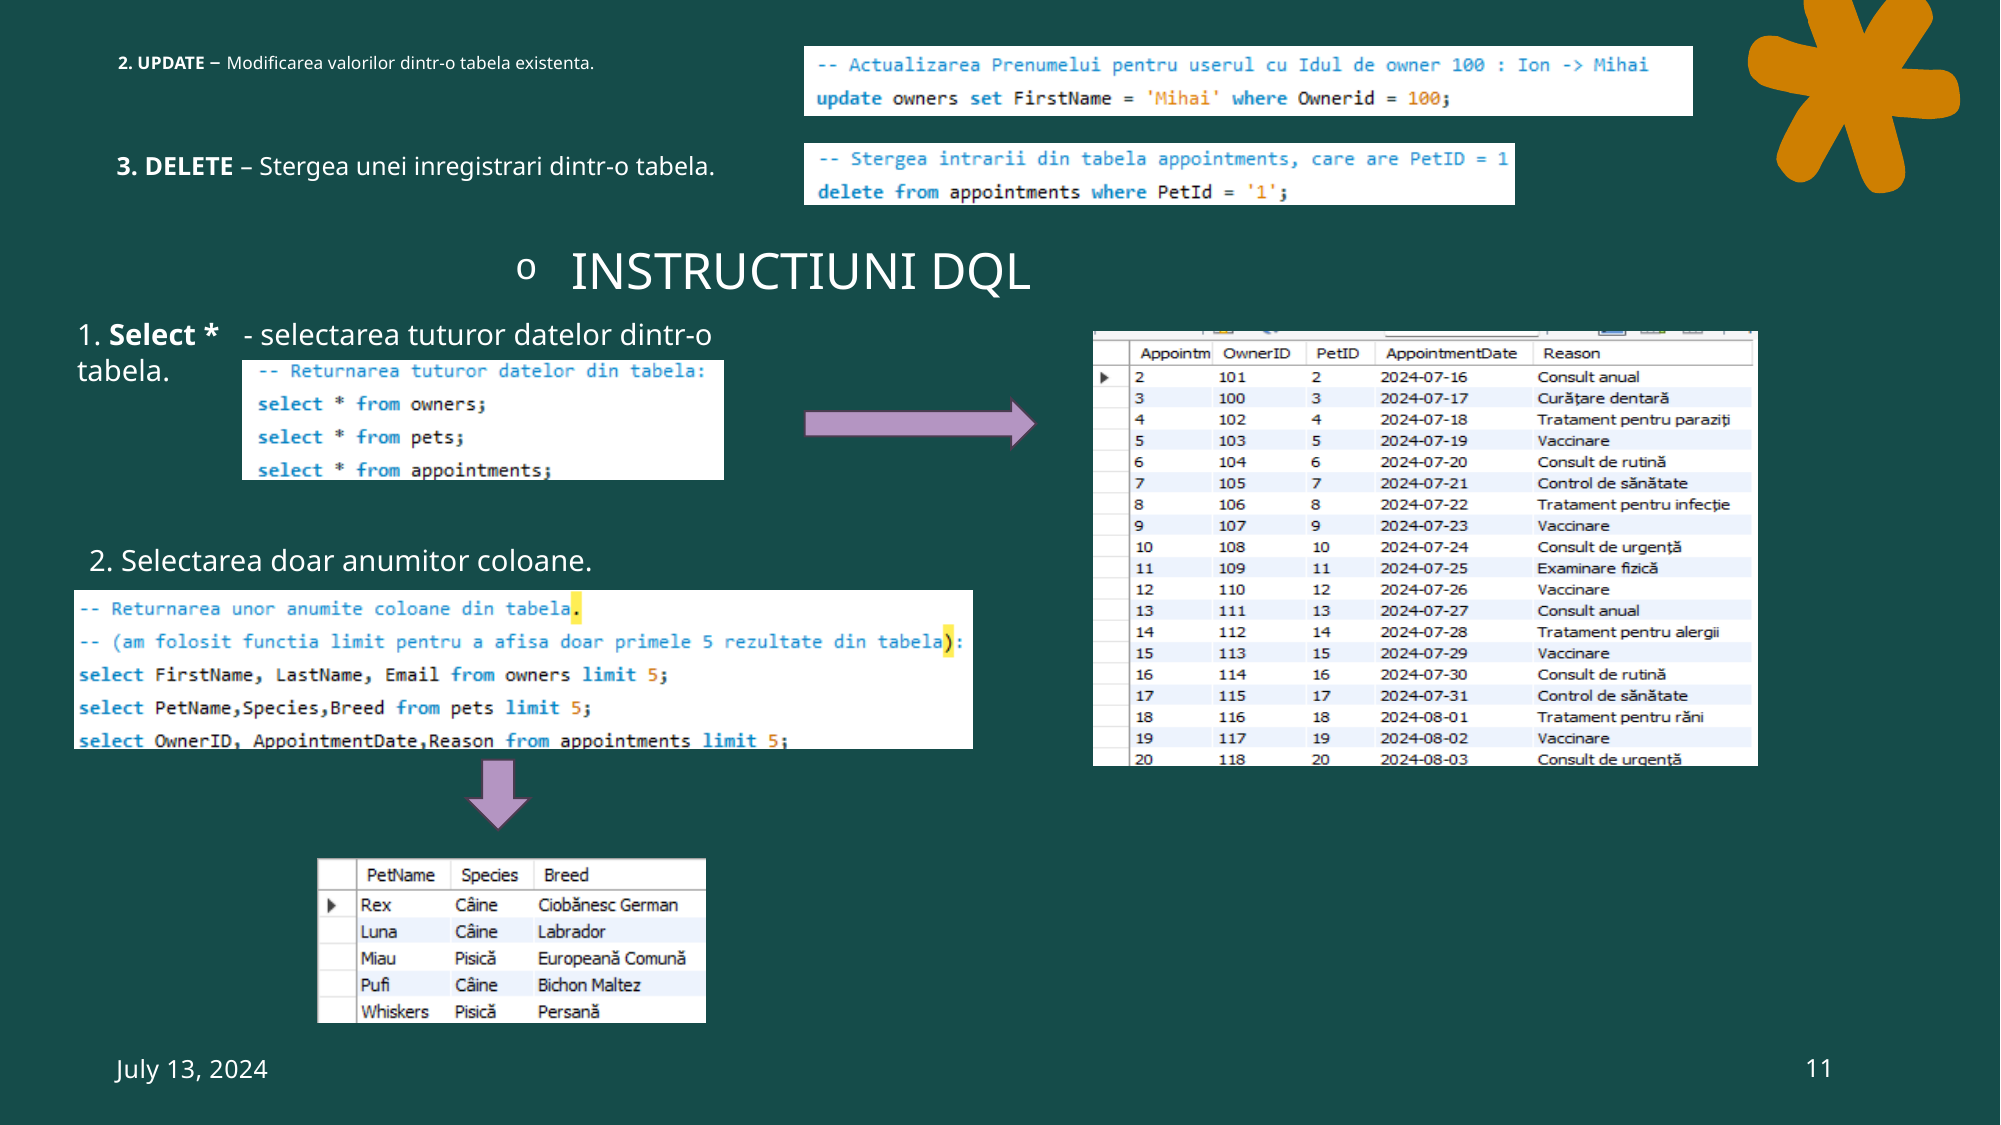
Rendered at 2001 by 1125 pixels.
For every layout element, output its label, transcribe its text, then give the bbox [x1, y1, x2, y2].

picture [74, 590, 973, 749]
text_box [804, 398, 1037, 449]
text_box 11 [1805, 1006, 2000, 1125]
text_box INSTRUCTIUNI DQL [500, 231, 1501, 308]
picture [317, 858, 706, 1023]
text_box 2. Selectarea doar anumitor coloane. [74, 534, 805, 586]
picture [804, 47, 1693, 116]
title 2. UPDATE – Modificarea valorilor dintr-o tabela existenta. [118, 47, 804, 116]
picture [1093, 331, 1758, 766]
picture [804, 143, 1515, 205]
text_box [465, 759, 531, 831]
text_box July 13, 2024 [116, 1006, 466, 1125]
text_box 3. DELETE – Stergea unei inregistrari dintr-o tabela. [101, 143, 804, 189]
picture [242, 360, 724, 480]
text_box 1. Select * - selectarea tuturor datelor dintr-o tabela. [62, 305, 805, 361]
